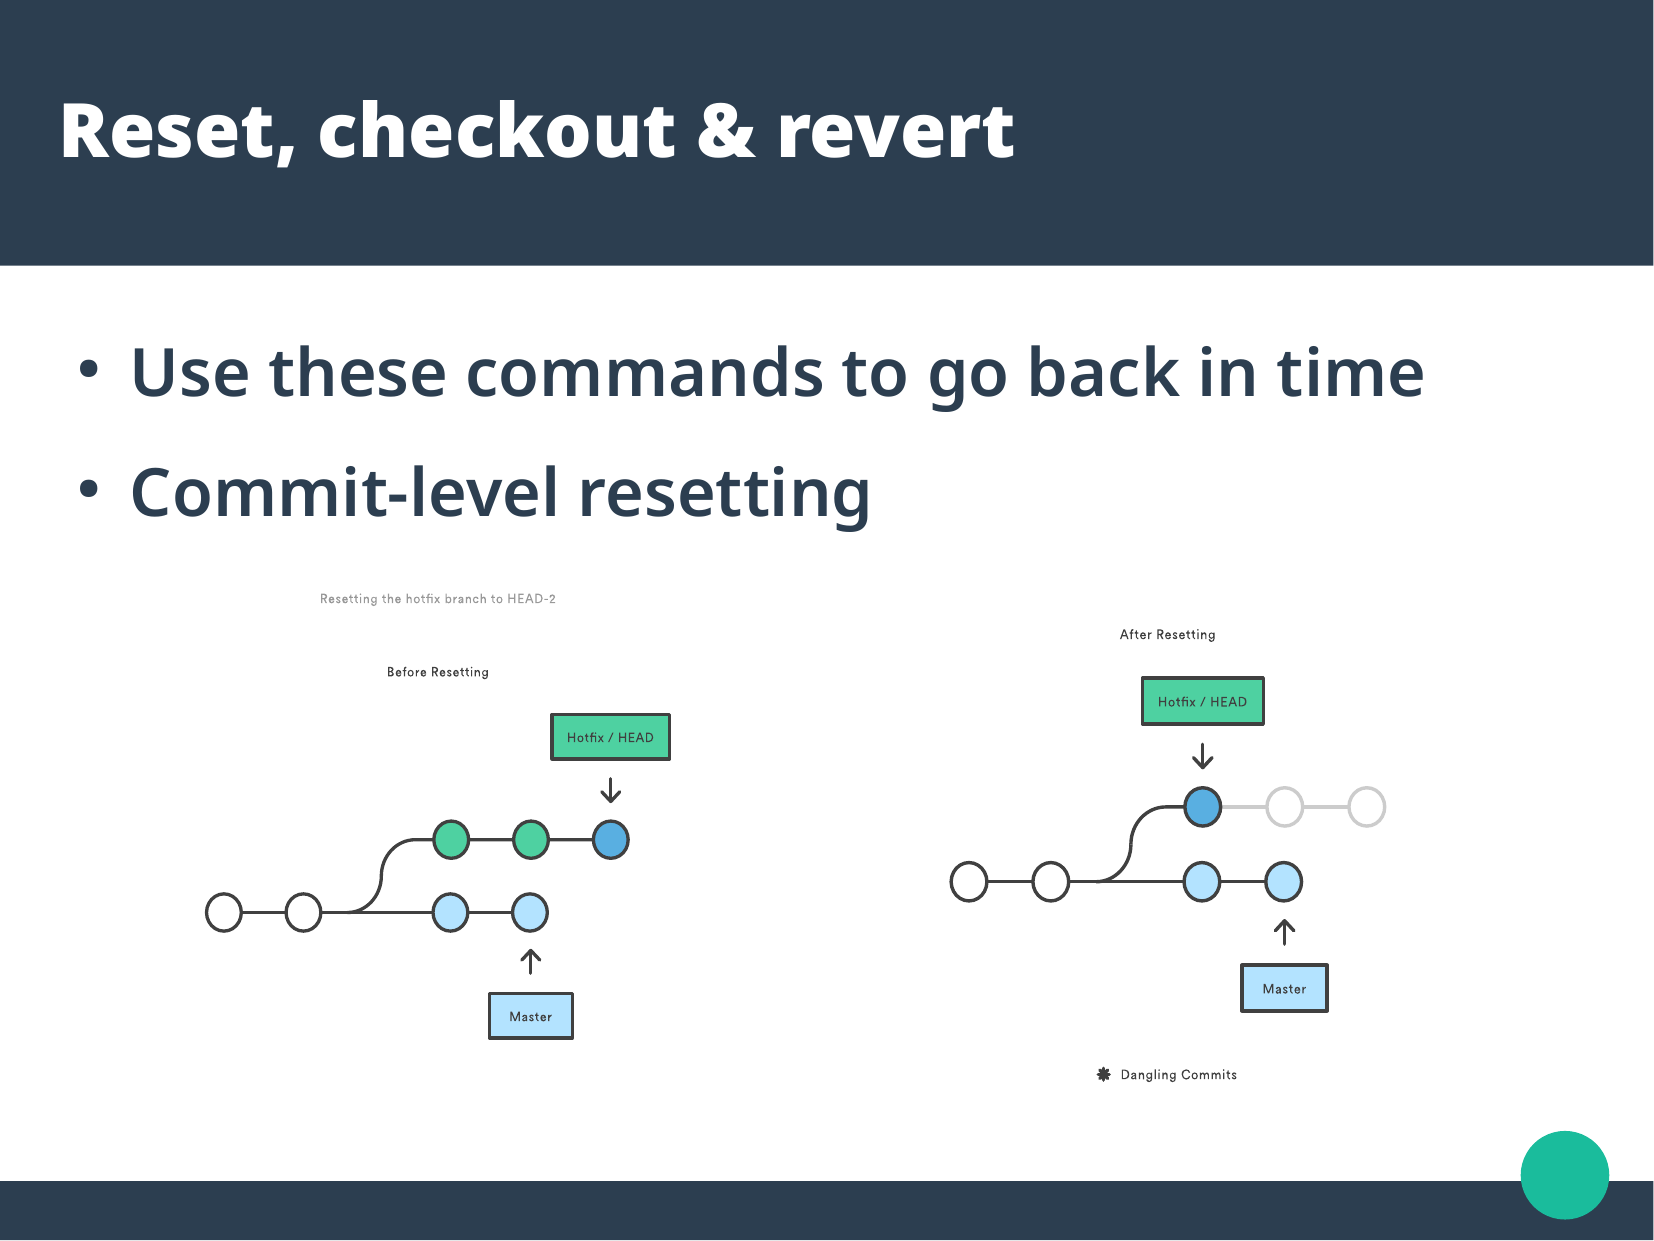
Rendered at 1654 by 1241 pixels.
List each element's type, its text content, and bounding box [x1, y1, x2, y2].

list Use these commands to go back in time Commit-level resetting [59, 324, 1595, 1152]
picture [826, 580, 1510, 1087]
title Reset, checkout & revert [59, 49, 1595, 207]
picture [106, 590, 770, 1083]
